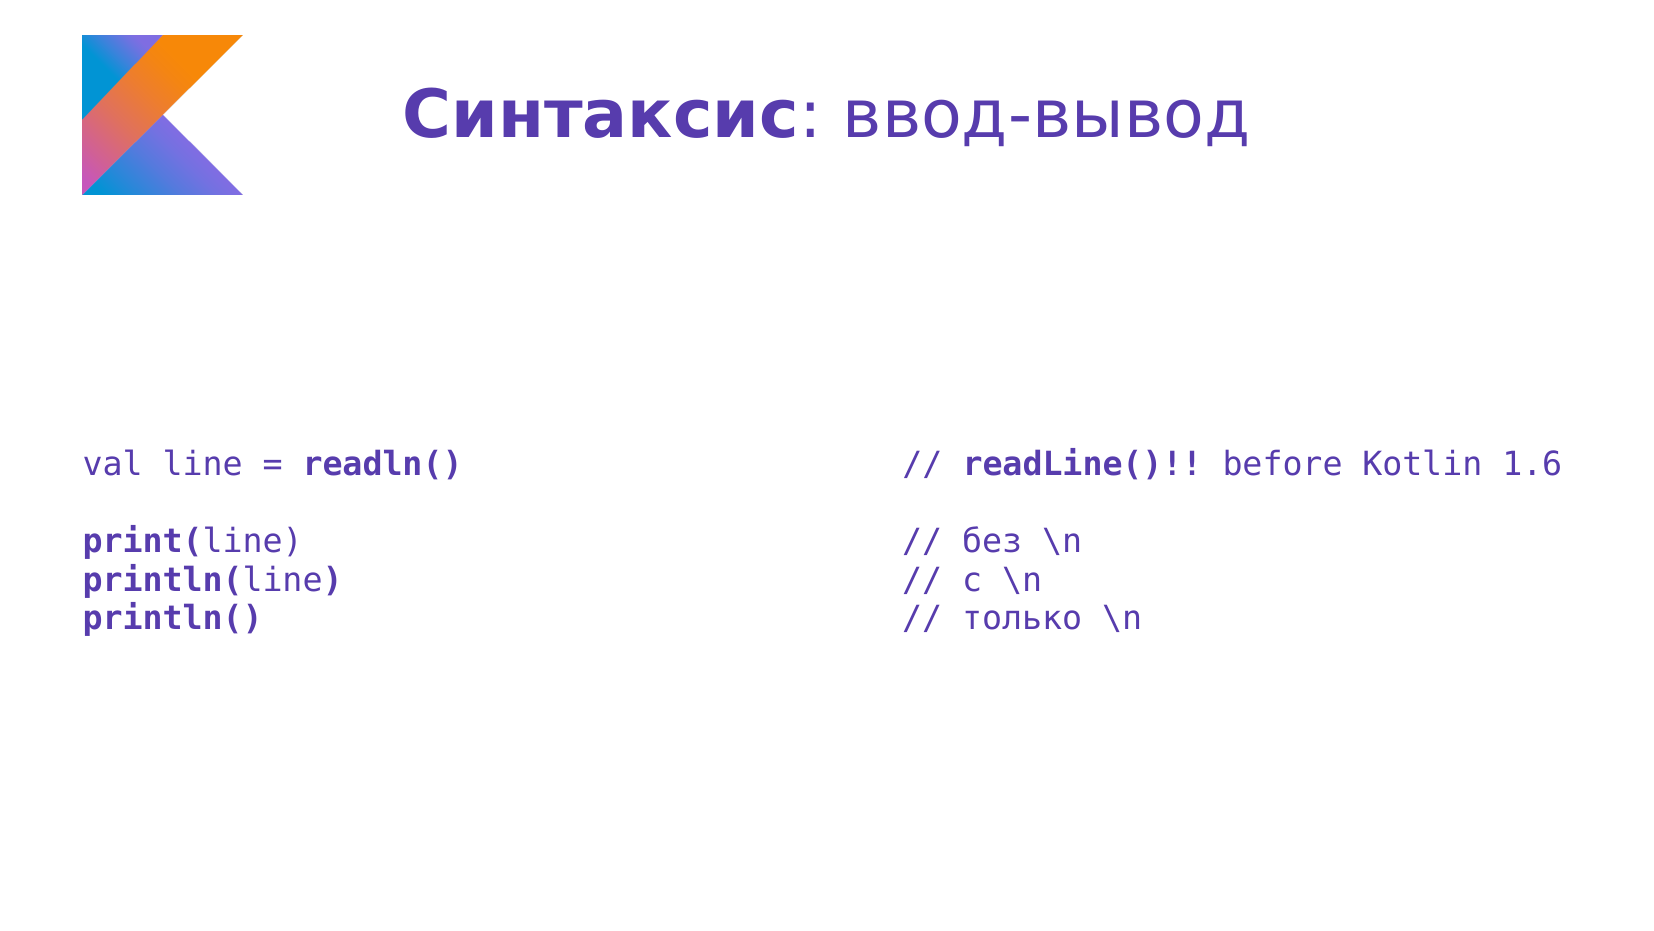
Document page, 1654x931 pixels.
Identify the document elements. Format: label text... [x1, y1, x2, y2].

subtitle val line = readln() // readLine()!! before Kotlin 1.6 print(line) // без \n println(line) // с \n println() // только \n [82, 258, 1571, 825]
picture [82, 35, 243, 195]
title Синтаксис: ввод-вывод [243, 37, 1571, 193]
